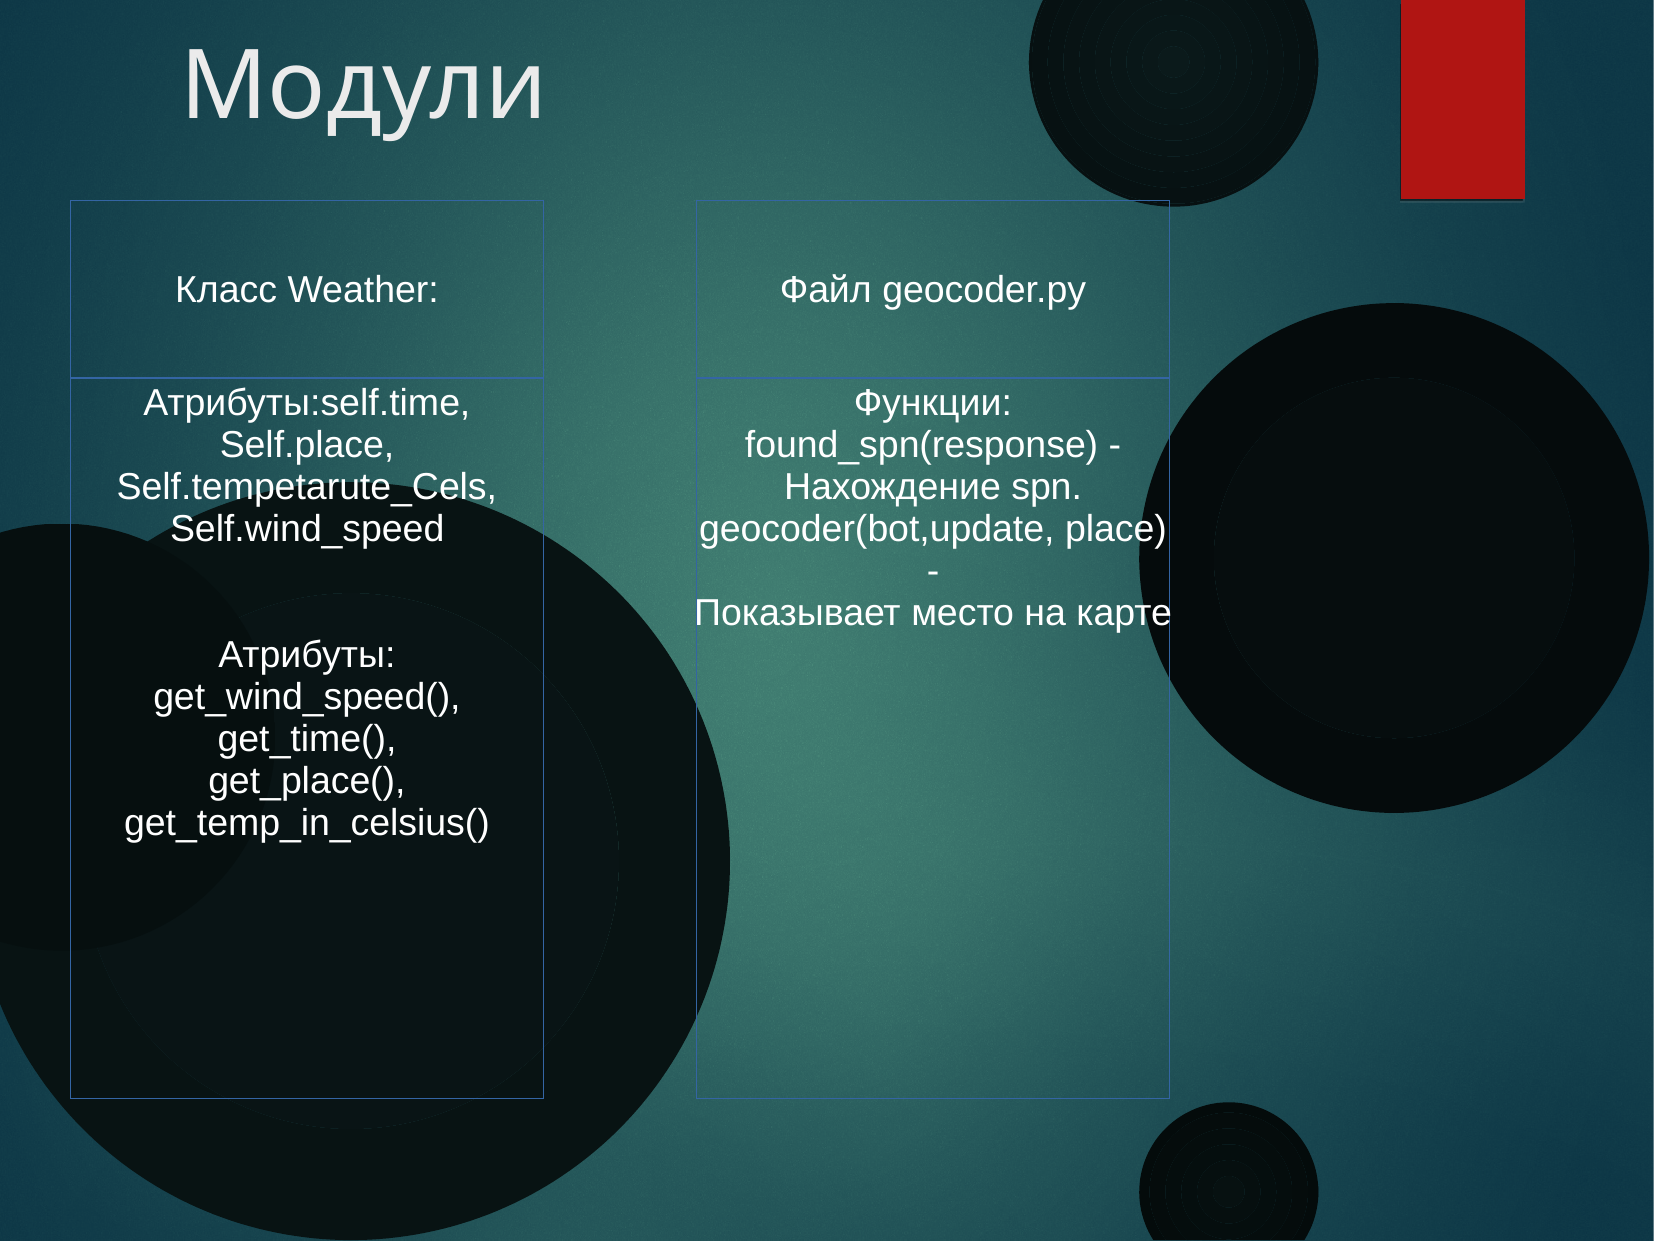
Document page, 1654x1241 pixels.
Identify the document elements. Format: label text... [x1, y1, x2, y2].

text_box Функции: found_spn(response) - Нахождение spn. geocoder(bot,update, place) - Показывает место на карте [696, 379, 1170, 1099]
text_box Атрибуты:self.time, Self.place, Self.tempetarute_Cels, Self.wind_speed Атрибуты: get_wind_speed(), get_time(), get_place(), get_temp_in_celsius() [70, 379, 544, 1099]
text_box Класс Weather: [70, 200, 544, 379]
title Модули [165, 14, 1654, 222]
text_box Файл geocoder.py [696, 200, 1170, 379]
